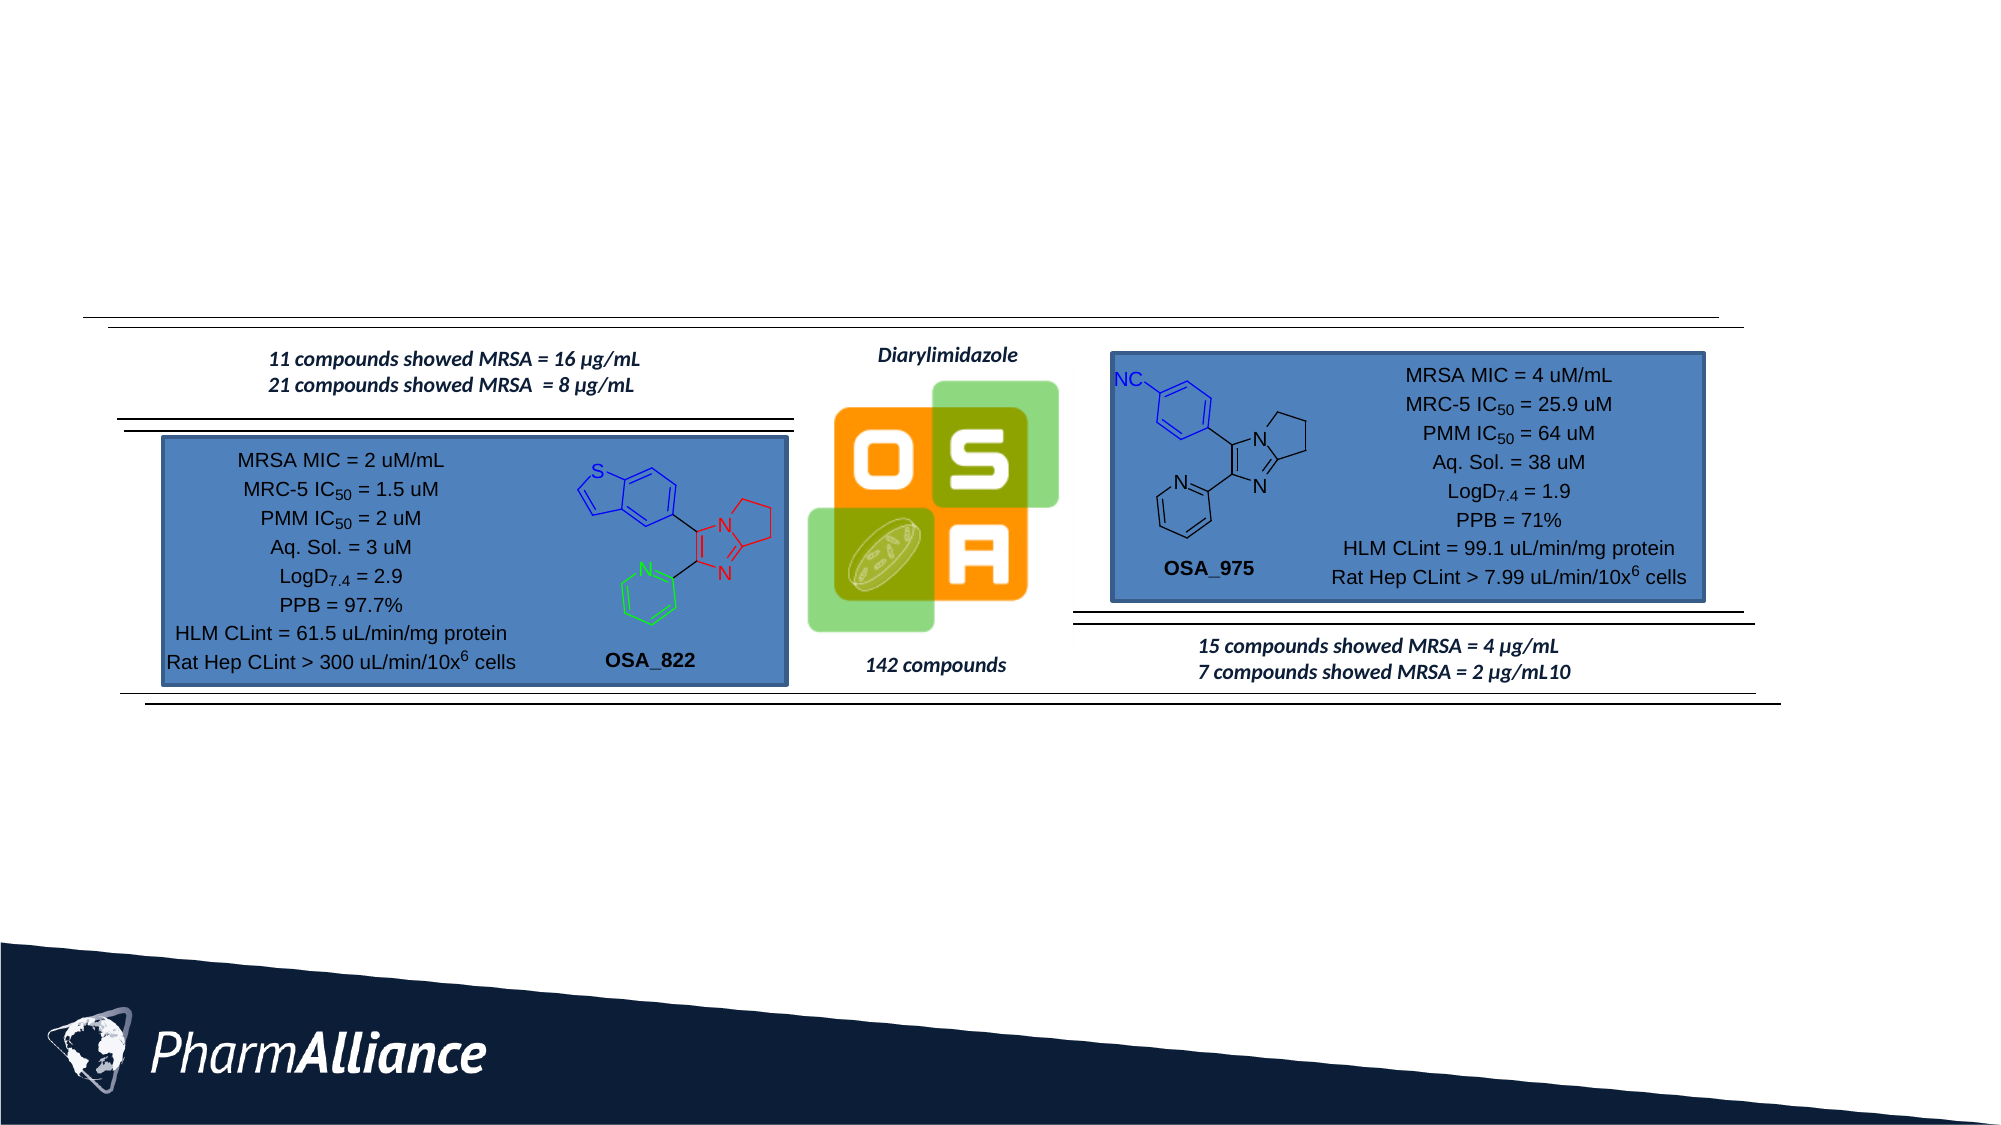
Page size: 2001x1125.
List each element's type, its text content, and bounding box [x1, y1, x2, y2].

chart [165, 439, 785, 683]
text_box 11 compounds showed MRSA = 16 µg/mL 21 compounds showed MRSA = 8 µg/mL [253, 337, 1253, 404]
picture [794, 367, 1073, 646]
chart [1114, 355, 1702, 599]
text_box 15 compounds showed MRSA = 4 µg/mL 7 compounds showed MRSA = 2 µg/mL10 [1183, 598, 1764, 691]
text_box 142 compounds [850, 646, 1027, 685]
